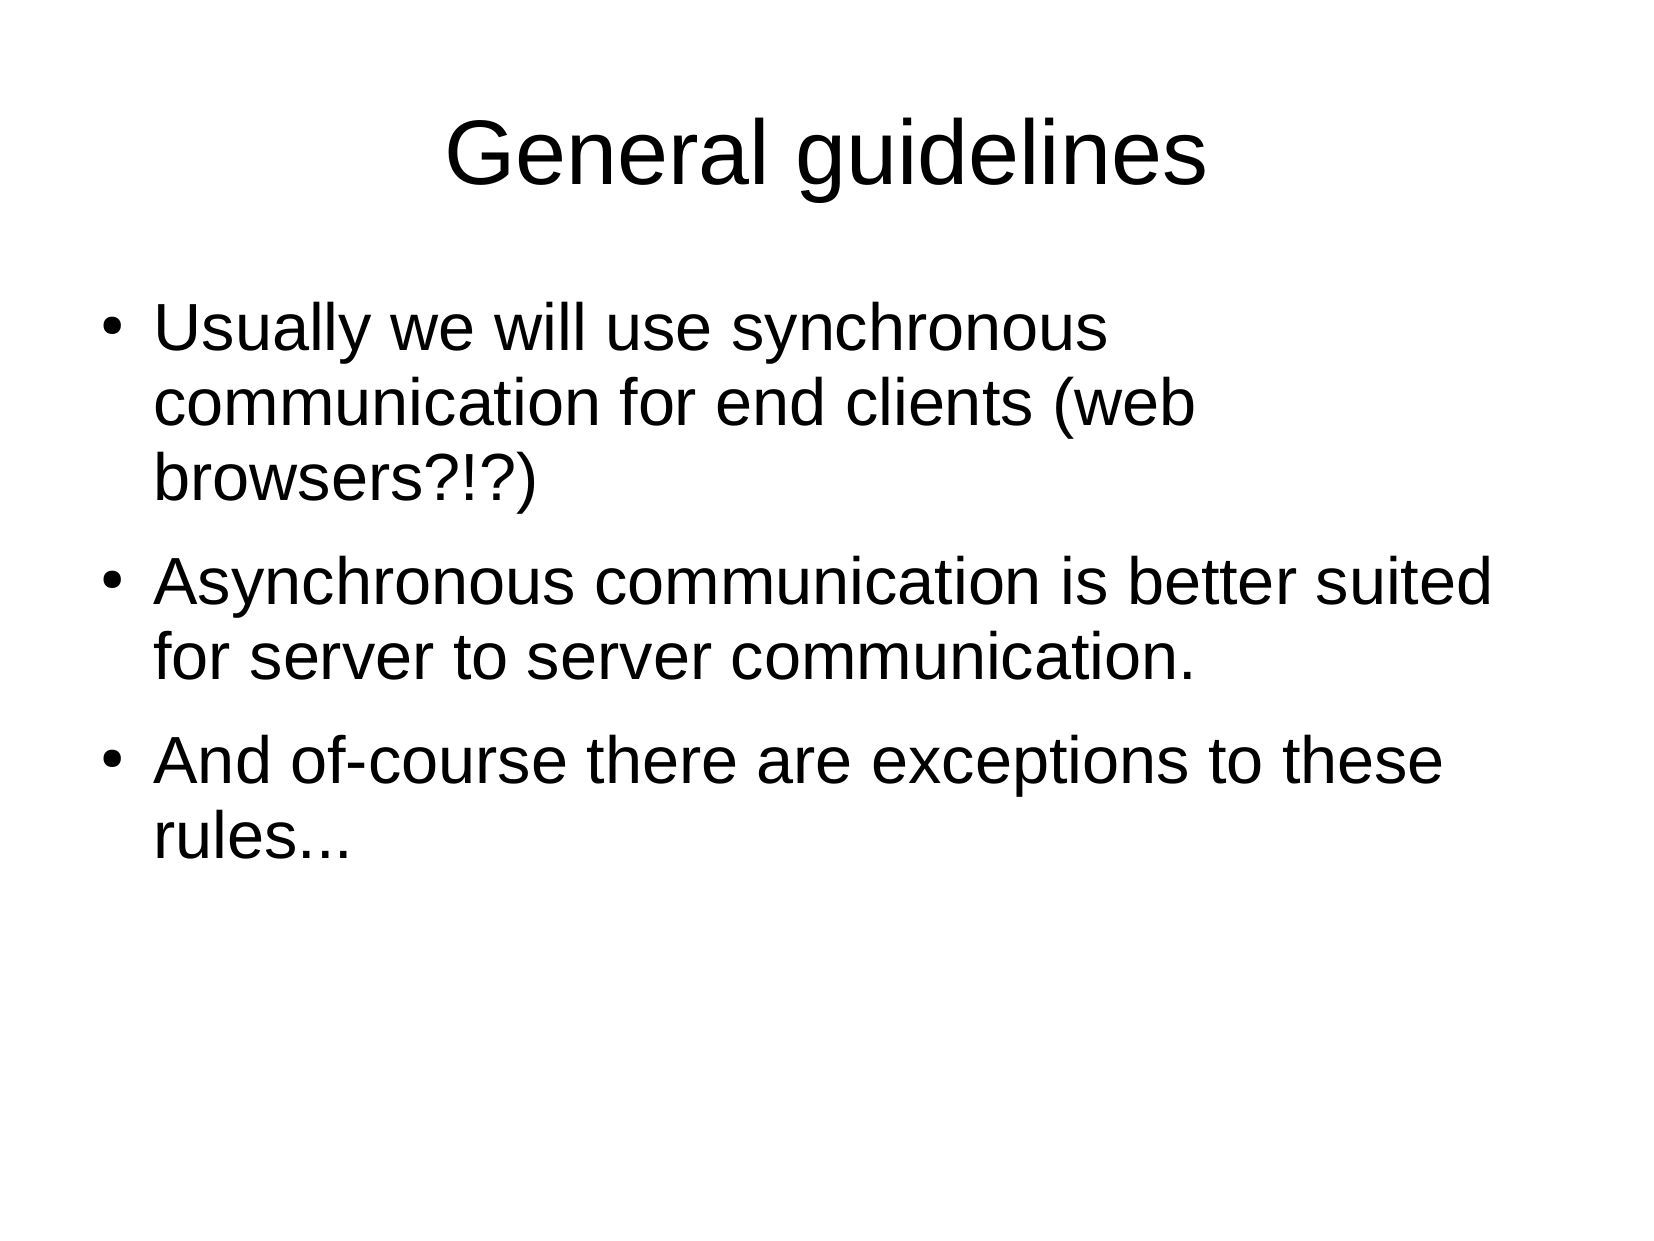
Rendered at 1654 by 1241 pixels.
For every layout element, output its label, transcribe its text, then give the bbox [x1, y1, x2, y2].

title General guidelines [82, 49, 1571, 257]
list Usually we will use synchronous communication for end clients (web browsers?!?) Asynchronous communication is better suited for server to server communication. And of-course there are exceptions to these rules... [82, 290, 1538, 1010]
